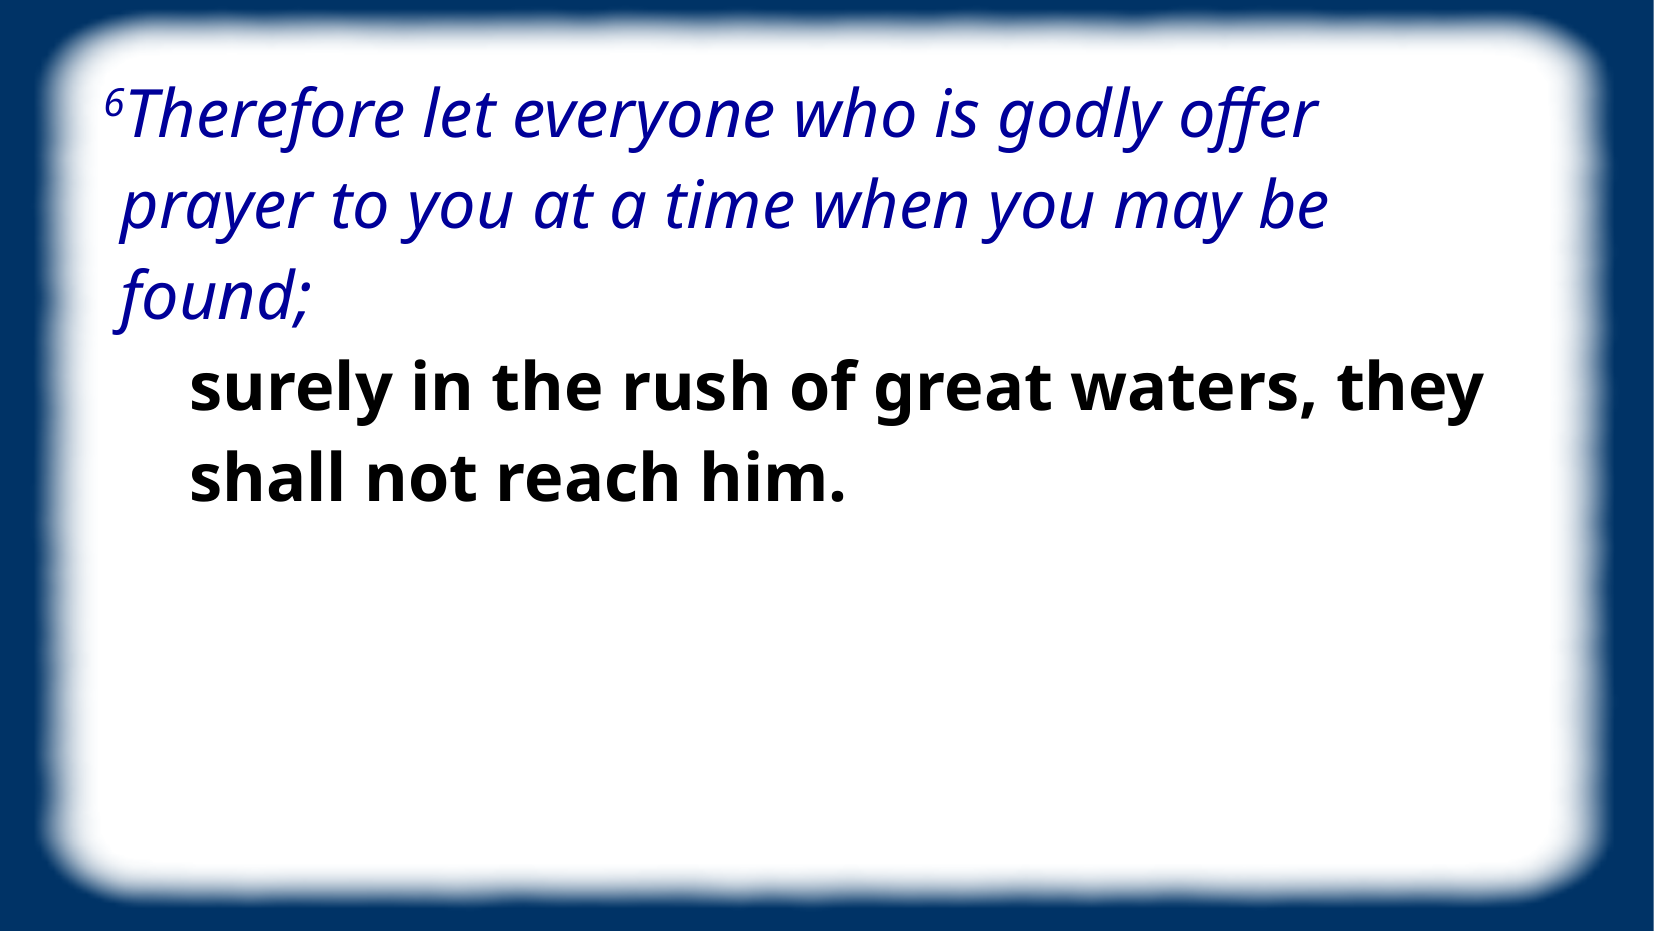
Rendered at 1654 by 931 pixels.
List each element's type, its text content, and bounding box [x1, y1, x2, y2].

text_box 6Therefore let everyone who is godly offer prayer to you at a time when you may be found; surely in the rush of great waters, they shall not reach him. [88, 59, 1559, 518]
picture [0, 0, 1654, 931]
